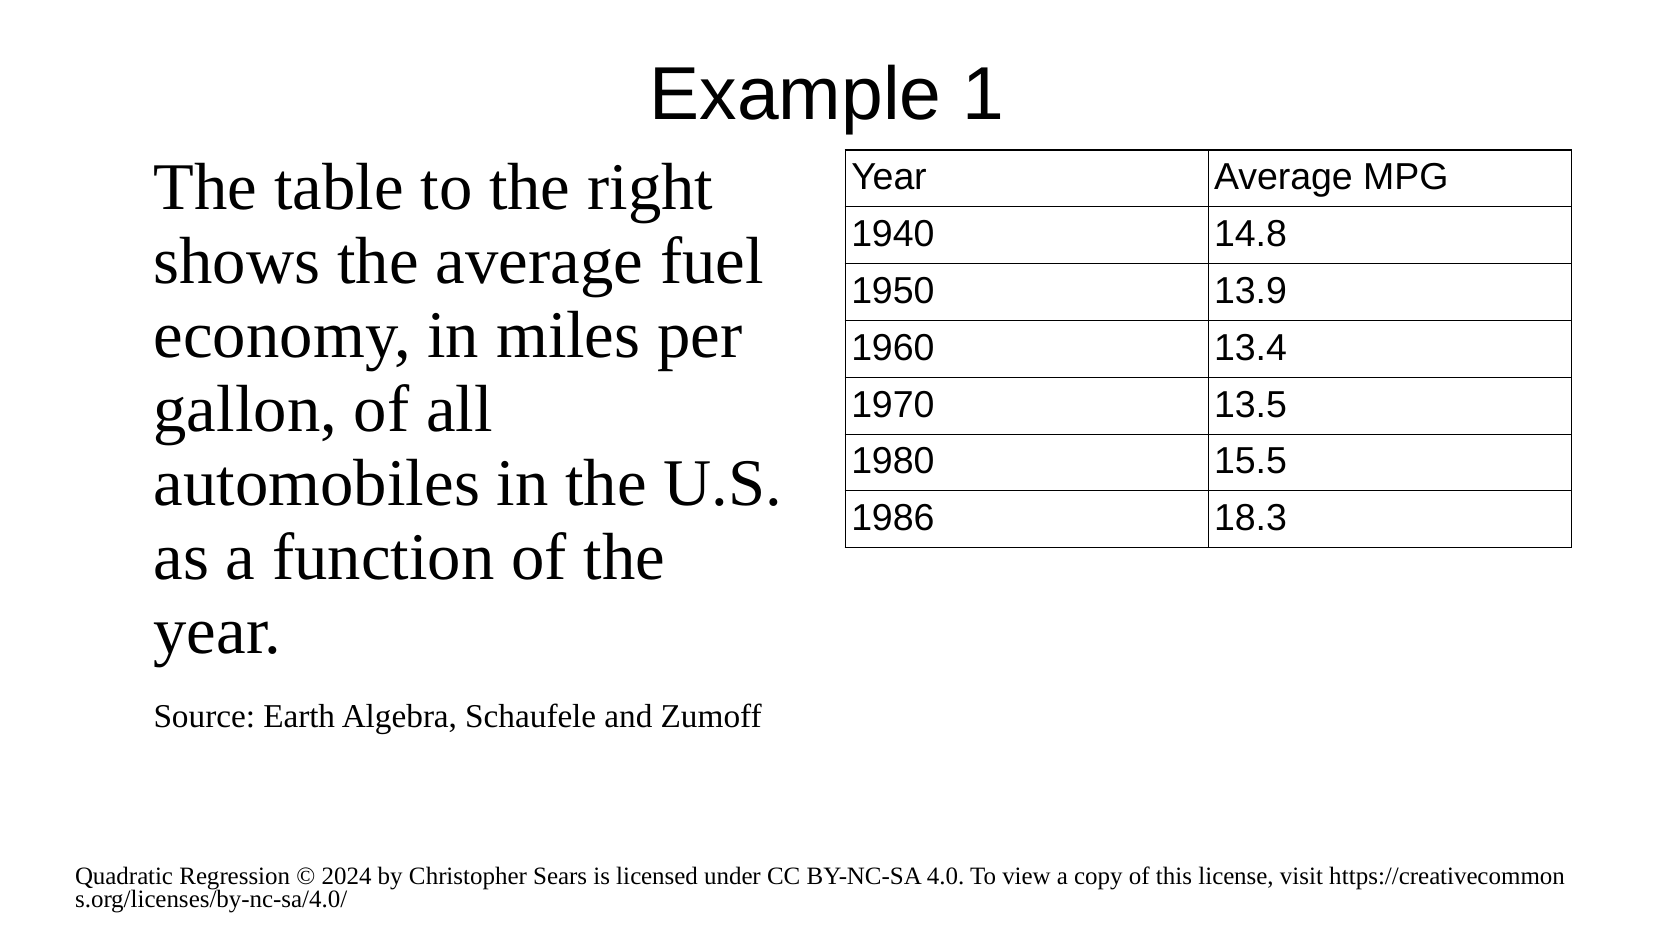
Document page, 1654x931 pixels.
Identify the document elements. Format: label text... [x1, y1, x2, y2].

table_cell 14.8 [1209, 207, 1571, 263]
table_cell 1950 [846, 264, 1208, 320]
table_cell 13.4 [1209, 321, 1571, 377]
table_cell 1940 [846, 207, 1208, 263]
table_cell 13.9 [1209, 264, 1571, 320]
table_cell 1970 [846, 378, 1208, 434]
table_cell 1960 [846, 321, 1208, 377]
table_cell 15.5 [1209, 435, 1571, 490]
title Example 1 [82, 37, 1571, 151]
table_cell 1986 [846, 491, 1208, 547]
table_cell 1980 [846, 435, 1208, 490]
table_header Year [846, 151, 1208, 206]
table_cell 18.3 [1209, 491, 1571, 547]
list The table to the right shows the average fuel economy, in miles per gallon, of all automobiles in the U.S. as a function of the year. Source: Earth Algebra, Schaufele and Zumoff [82, 150, 809, 826]
table_cell 13.5 [1209, 378, 1571, 434]
table_header Average MPG [1209, 151, 1571, 206]
